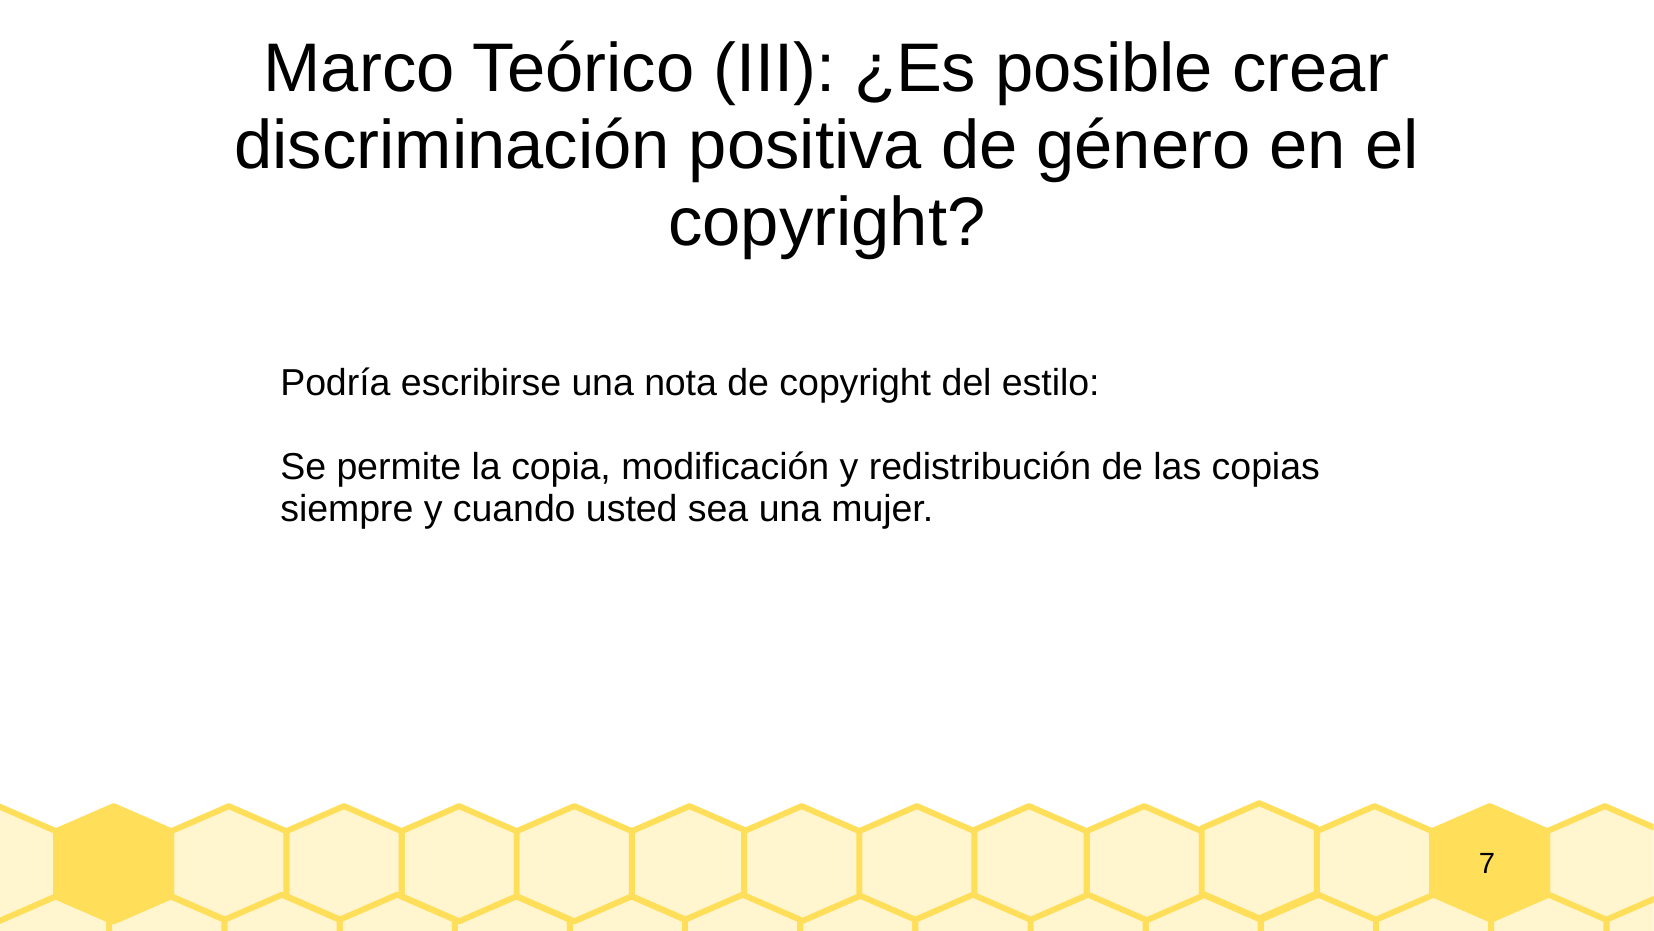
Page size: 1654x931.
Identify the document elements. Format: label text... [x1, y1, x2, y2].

text_box Podría escribirse una nota de copyright del estilo: Se permite la copia, modificación y redistribución de las copias siempre y cuando usted sea una mujer. [265, 354, 1346, 538]
title Marco Teórico (III): ¿Es posible crear discriminación positiva de género en el copyright? [88, 29, 1565, 260]
